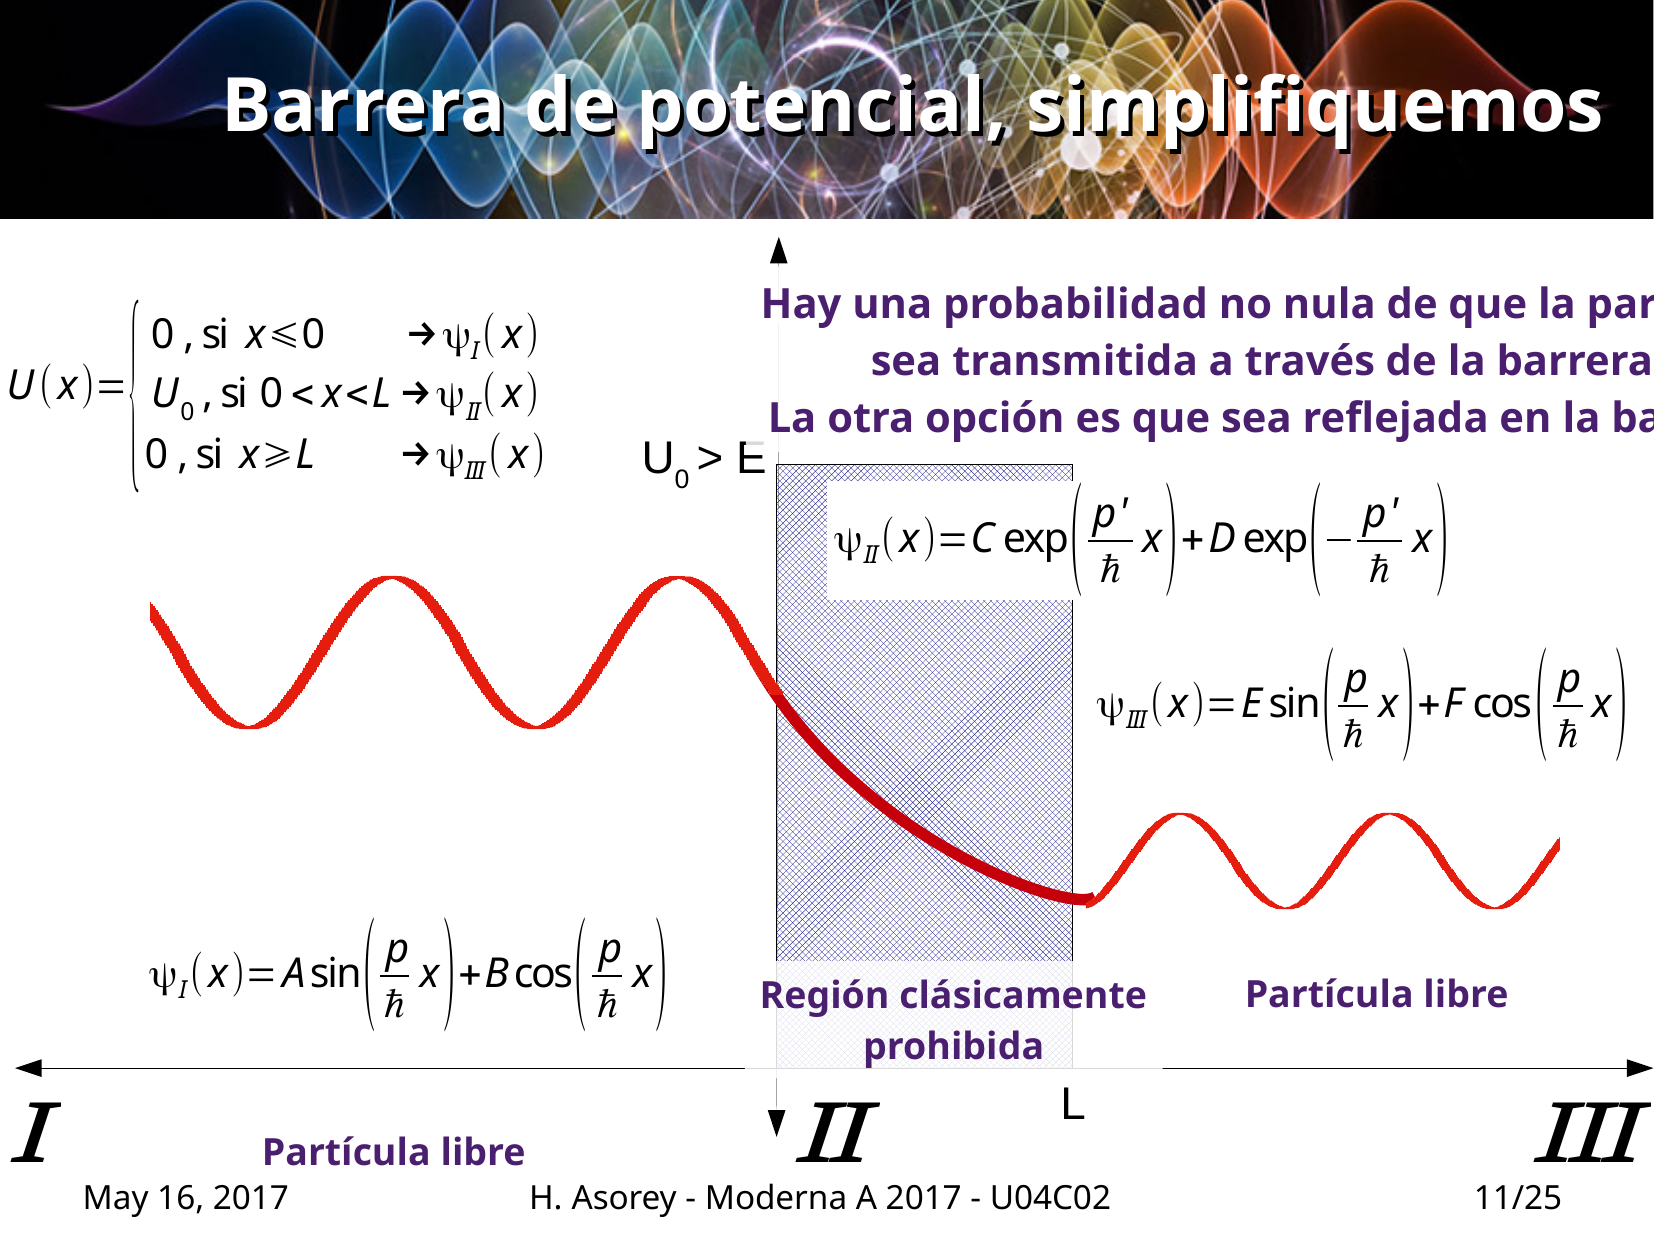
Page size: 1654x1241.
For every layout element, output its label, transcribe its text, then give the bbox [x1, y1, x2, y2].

chart [1524, 1081, 1651, 1183]
text_box [776, 464, 1073, 570]
text_box x [1570, 1061, 1642, 1081]
text_box Hay una probabilidad no nula de que la partícula sea transmitida a través de la barrera. La otra opción es que sea reflejada en la barrera [745, 266, 1646, 435]
chart [0, 1081, 61, 1183]
picture [1085, 810, 1560, 913]
title Barrera de potencial, simplifiquemos [45, 15, 1606, 191]
text_box Región clásicamente prohibida [744, 961, 1105, 1068]
text_box L [1045, 1070, 1116, 1161]
picture [150, 570, 826, 736]
text_box [817, 601, 1073, 892]
text_box Partícula libre [1230, 960, 1515, 1021]
chart [1089, 646, 1636, 766]
picture [0, 0, 1654, 219]
chart [786, 1081, 880, 1183]
text_box Partícula libre [247, 1117, 532, 1186]
chart [141, 916, 676, 1036]
text_box U0 > E [626, 424, 782, 515]
chart [0, 298, 553, 496]
text_box [776, 736, 1073, 961]
chart [826, 481, 1456, 601]
